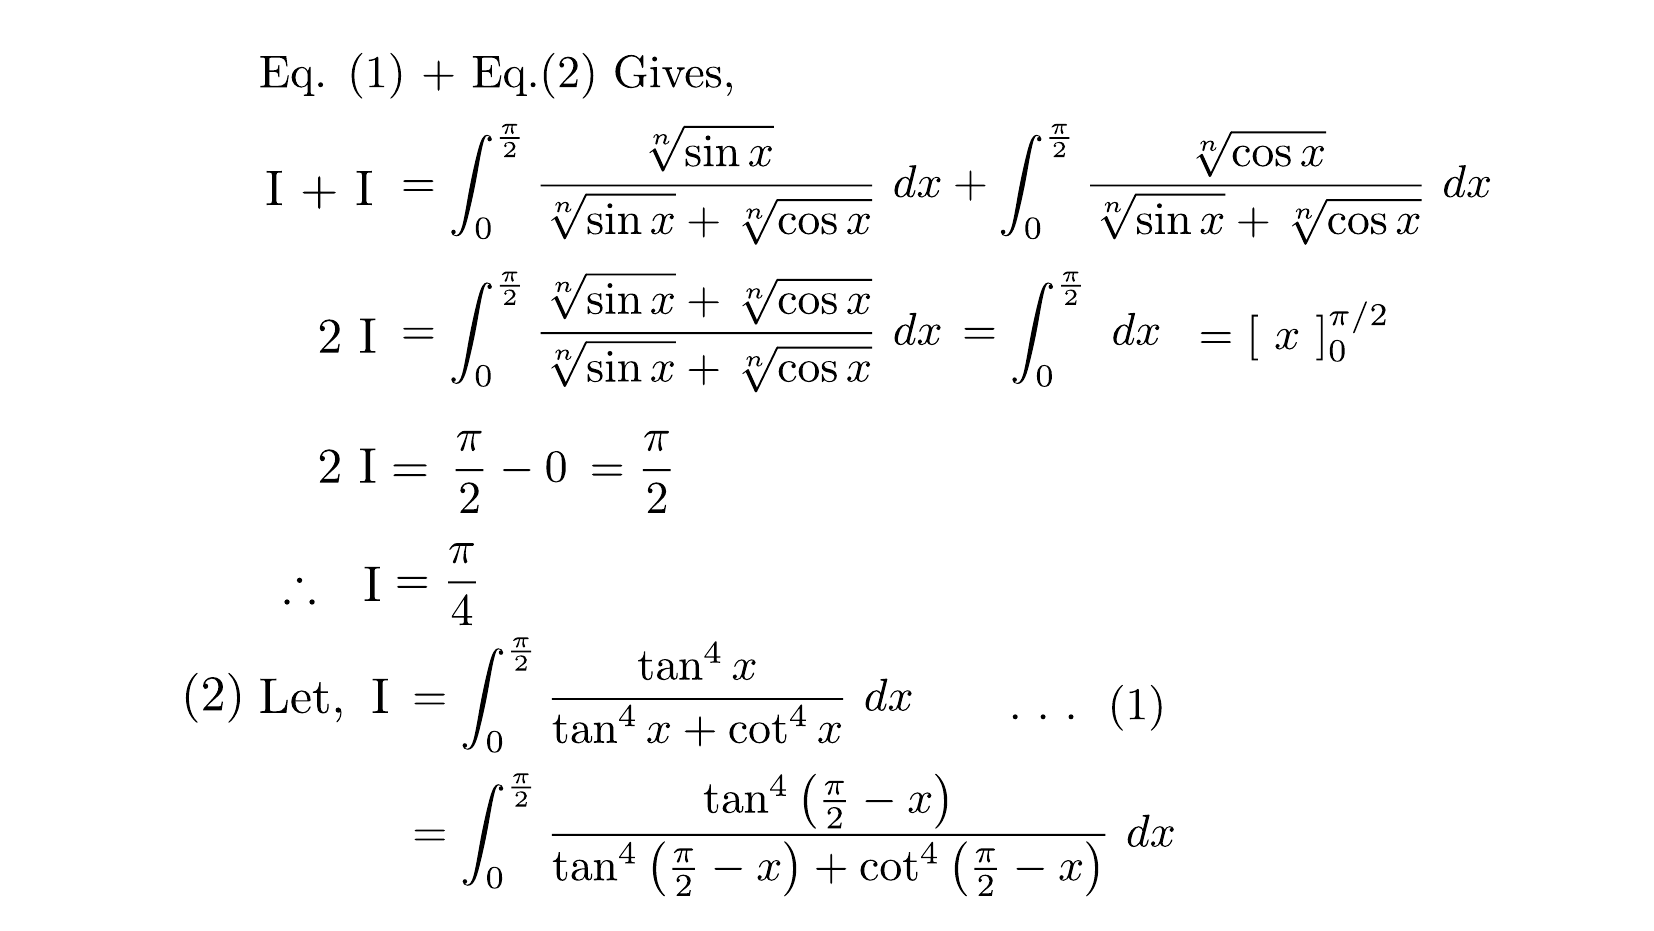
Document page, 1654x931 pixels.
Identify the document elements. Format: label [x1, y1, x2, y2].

text_box [183, 672, 241, 723]
text_box [591, 430, 671, 513]
subtitle [59, 47, 1607, 898]
text_box [260, 52, 732, 99]
text_box [455, 430, 566, 513]
text_box [266, 170, 372, 210]
text_box [284, 566, 380, 605]
text_box [414, 773, 1174, 897]
text_box [319, 318, 376, 353]
text_box [402, 123, 1491, 245]
text_box [414, 637, 912, 753]
text_box [372, 678, 388, 713]
text_box [1200, 301, 1386, 362]
text_box [963, 271, 1160, 387]
text_box [1011, 684, 1162, 731]
text_box [402, 271, 941, 393]
text_box [319, 448, 427, 483]
text_box [260, 678, 342, 723]
text_box [396, 543, 476, 626]
